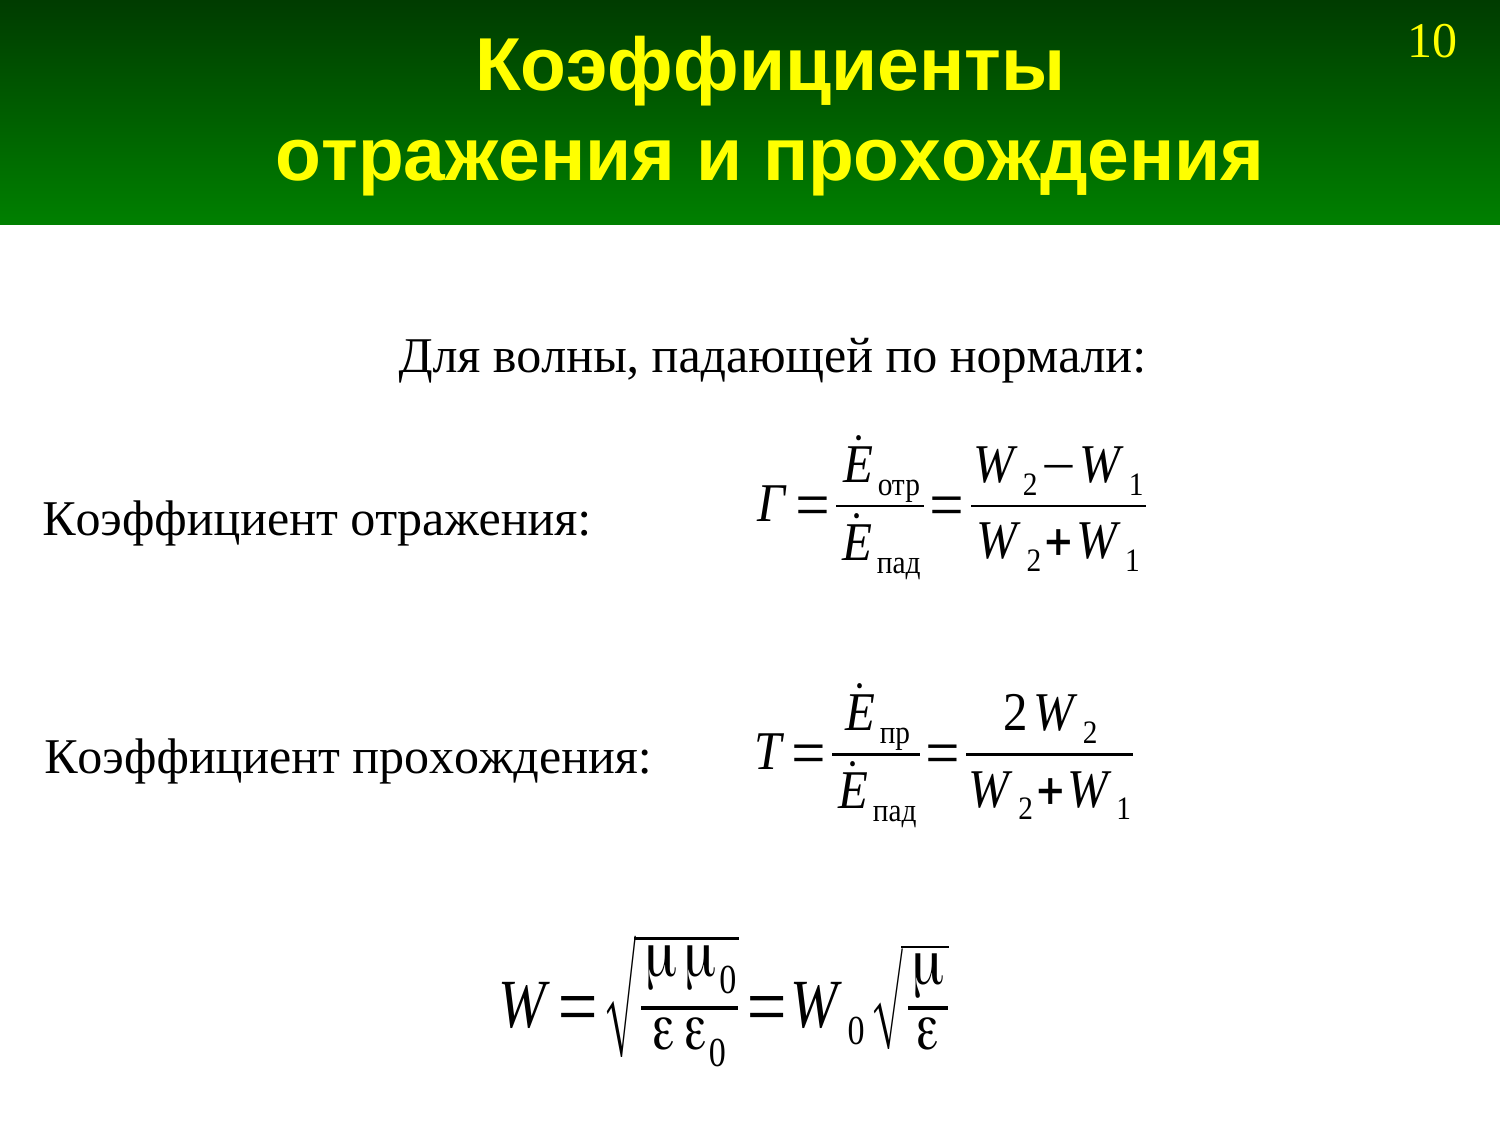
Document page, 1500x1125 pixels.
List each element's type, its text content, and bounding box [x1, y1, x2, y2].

text_box Коэффициент отражения: [27, 478, 607, 554]
chart [732, 432, 1169, 580]
title Коэффициенты отражения и прохождения [100, 7, 1441, 204]
text_box Коэффициент прохождения: [29, 715, 667, 791]
text_box Для волны, падающей по нормали: [383, 314, 1162, 390]
chart [484, 933, 965, 1074]
chart [733, 680, 1157, 829]
